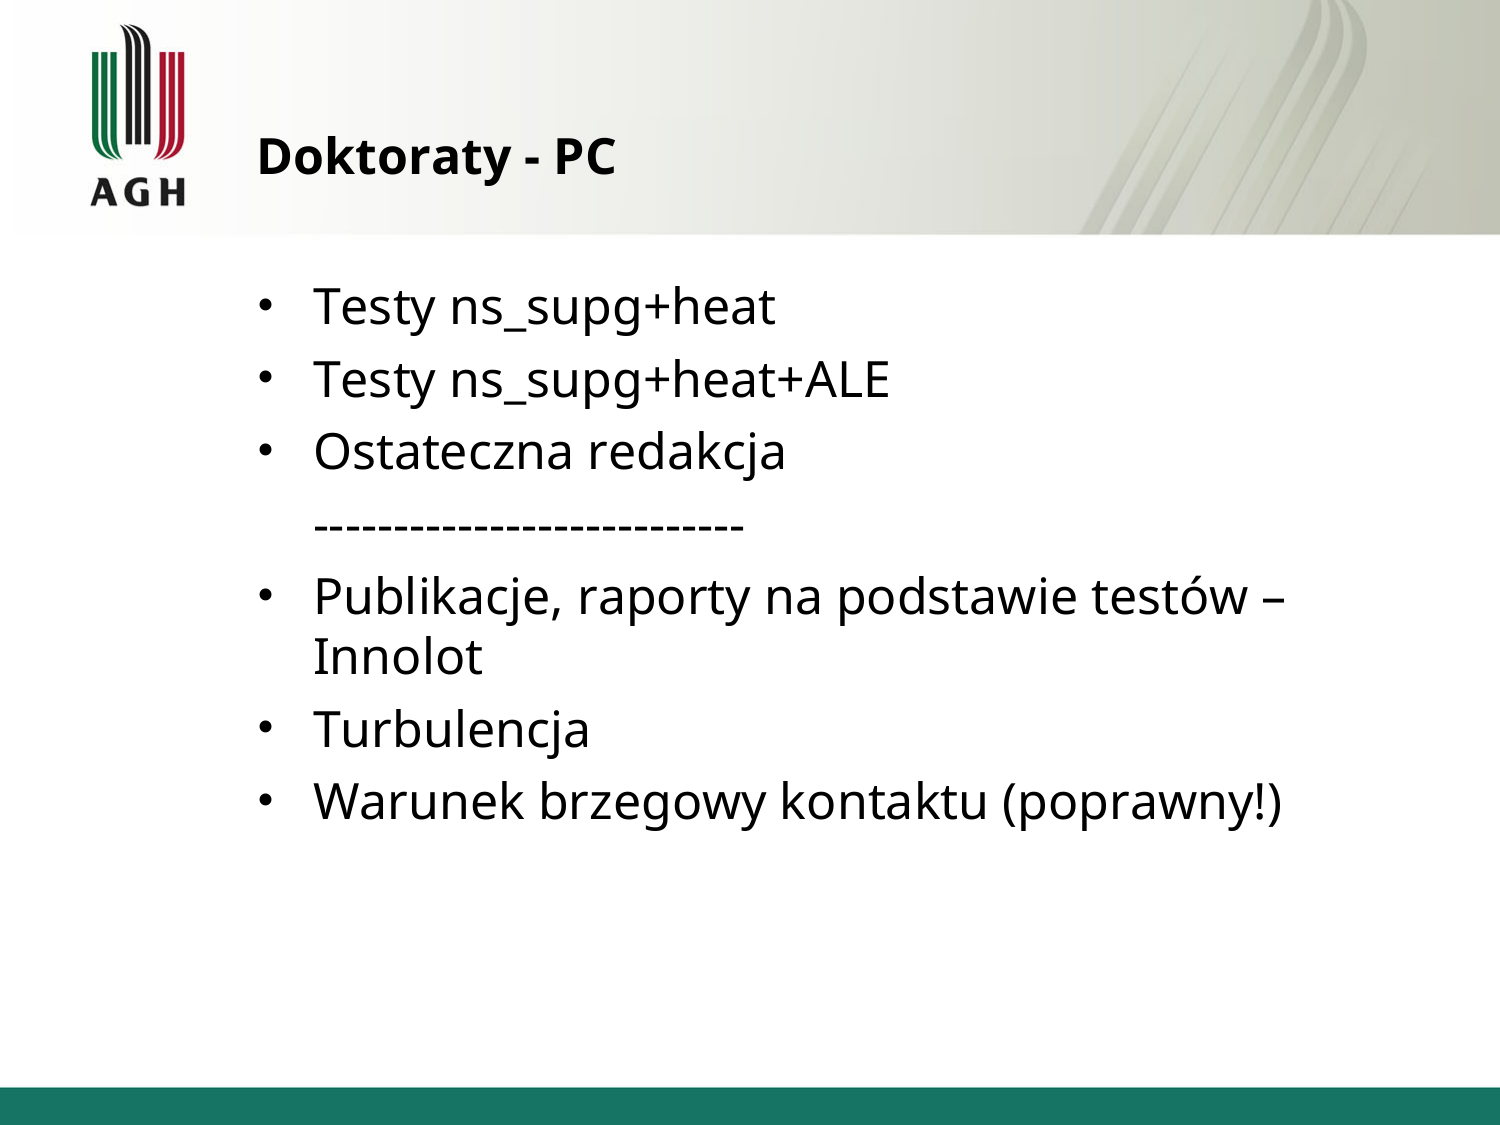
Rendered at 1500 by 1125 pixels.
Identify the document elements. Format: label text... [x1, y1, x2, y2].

list Testy ns_supg+heat Testy ns_supg+heat+ALE Ostateczna redakcja --------------------------- Publikacje, raporty na podstawie testów – Innolot Turbulencja Warunek brzegowy kontaktu (poprawny!) [242, 267, 1423, 1026]
title Doktoraty - PC [242, 77, 1423, 231]
picture [0, 0, 1500, 1125]
